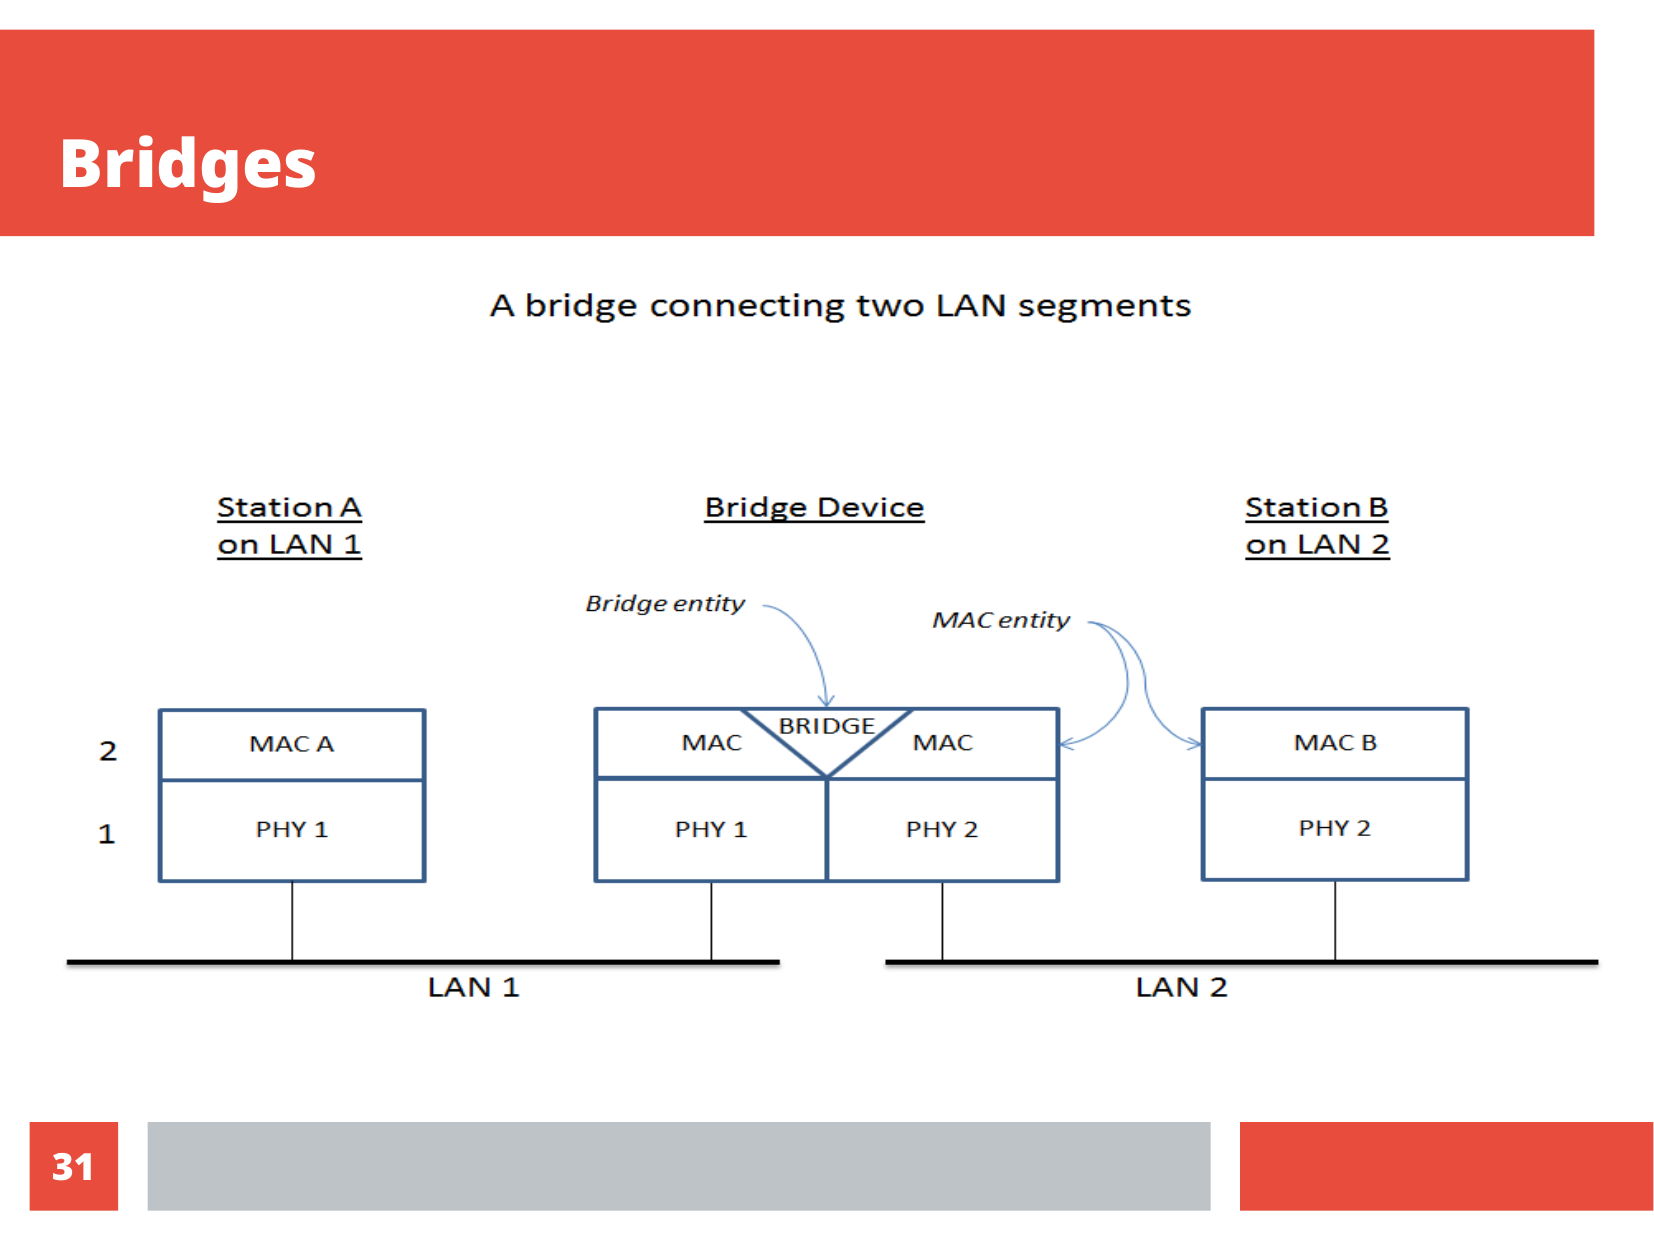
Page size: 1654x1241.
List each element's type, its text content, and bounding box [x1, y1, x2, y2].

title Bridges [59, 59, 1595, 207]
picture [59, 273, 1607, 1090]
